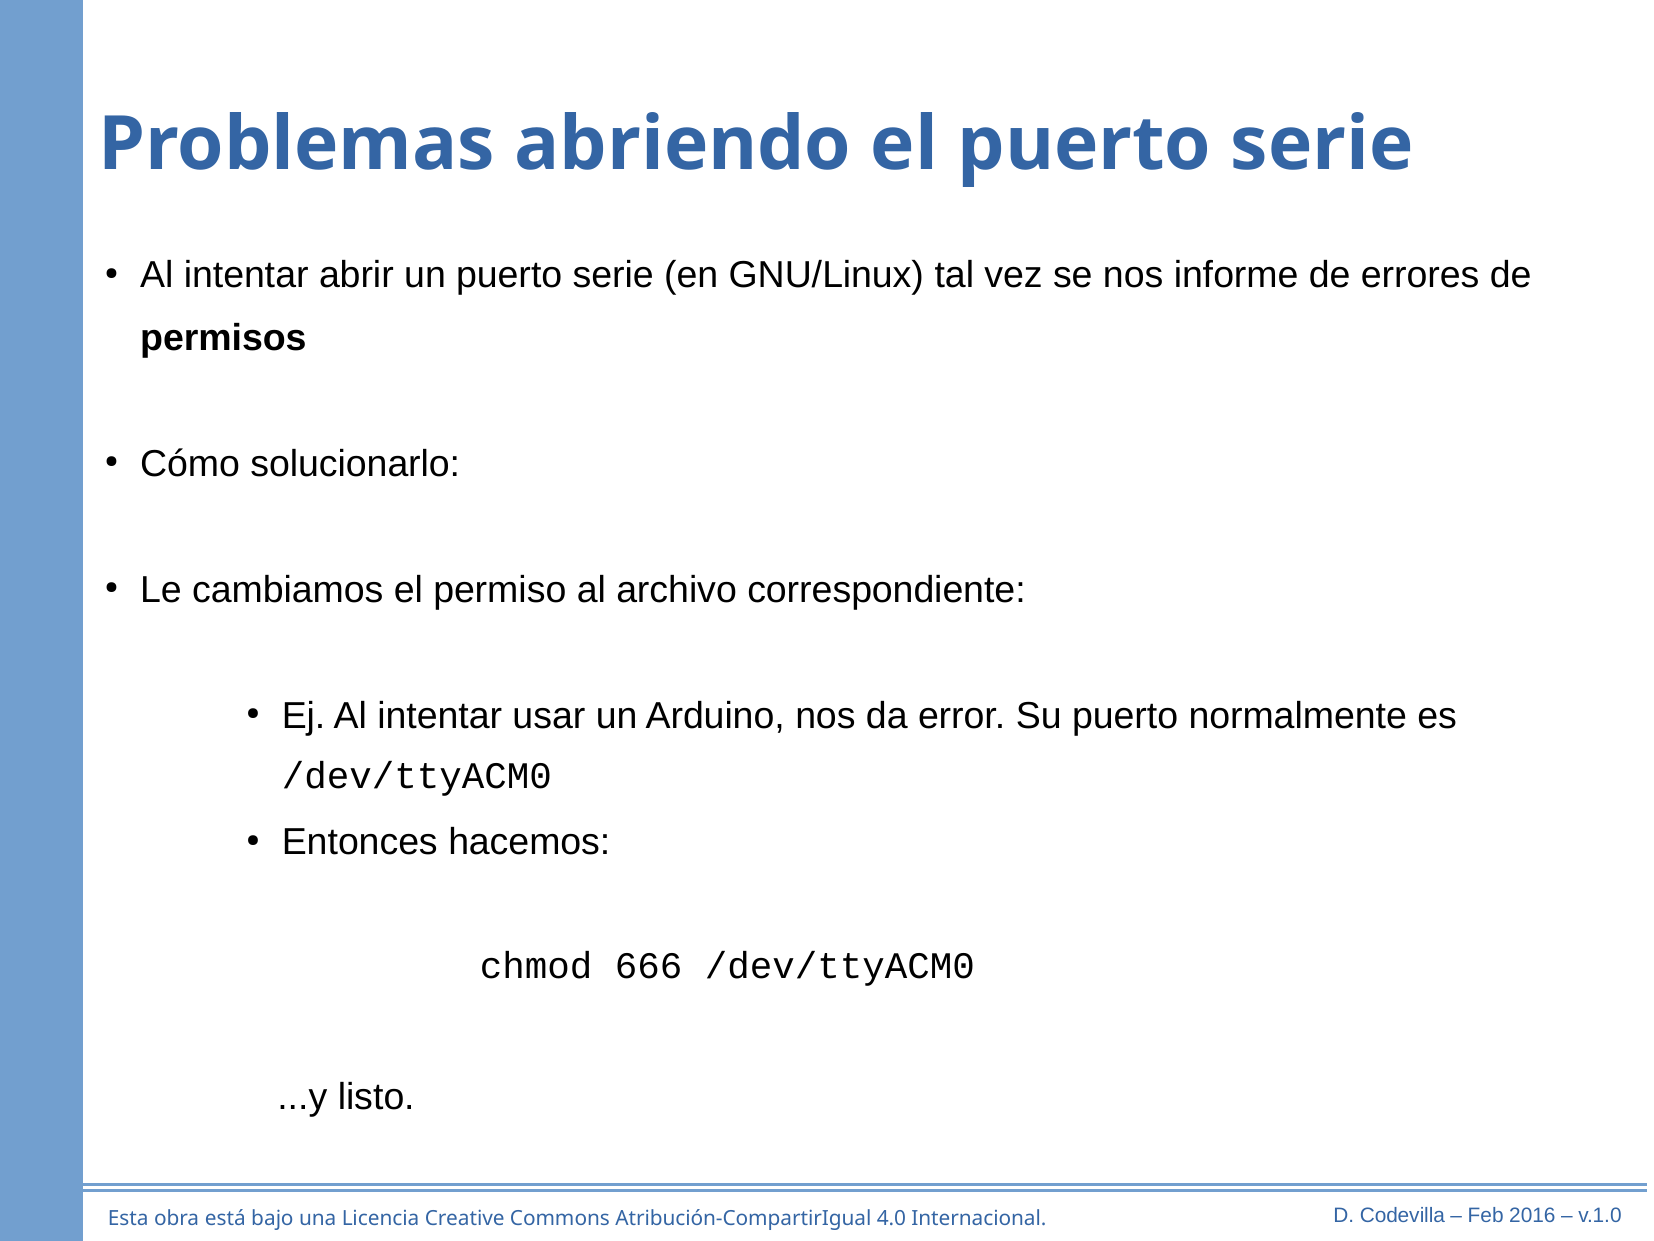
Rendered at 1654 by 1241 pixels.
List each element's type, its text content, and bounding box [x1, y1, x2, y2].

text_box Problemas abriendo el puerto serie [83, 30, 1641, 133]
text_box Al intentar abrir un puerto serie (en GNU/Linux) tal vez se nos informe de errores de permisos Cómo solucionarlo: Le cambiamos el permiso al archivo correspondiente: Ej. Al intentar usar un Arduino, nos da error. Su puerto normalmente es /dev/ttyACM0 Entonces hacemos: chmod 666 /dev/ttyACM0 ...y listo. [90, 225, 1606, 1110]
